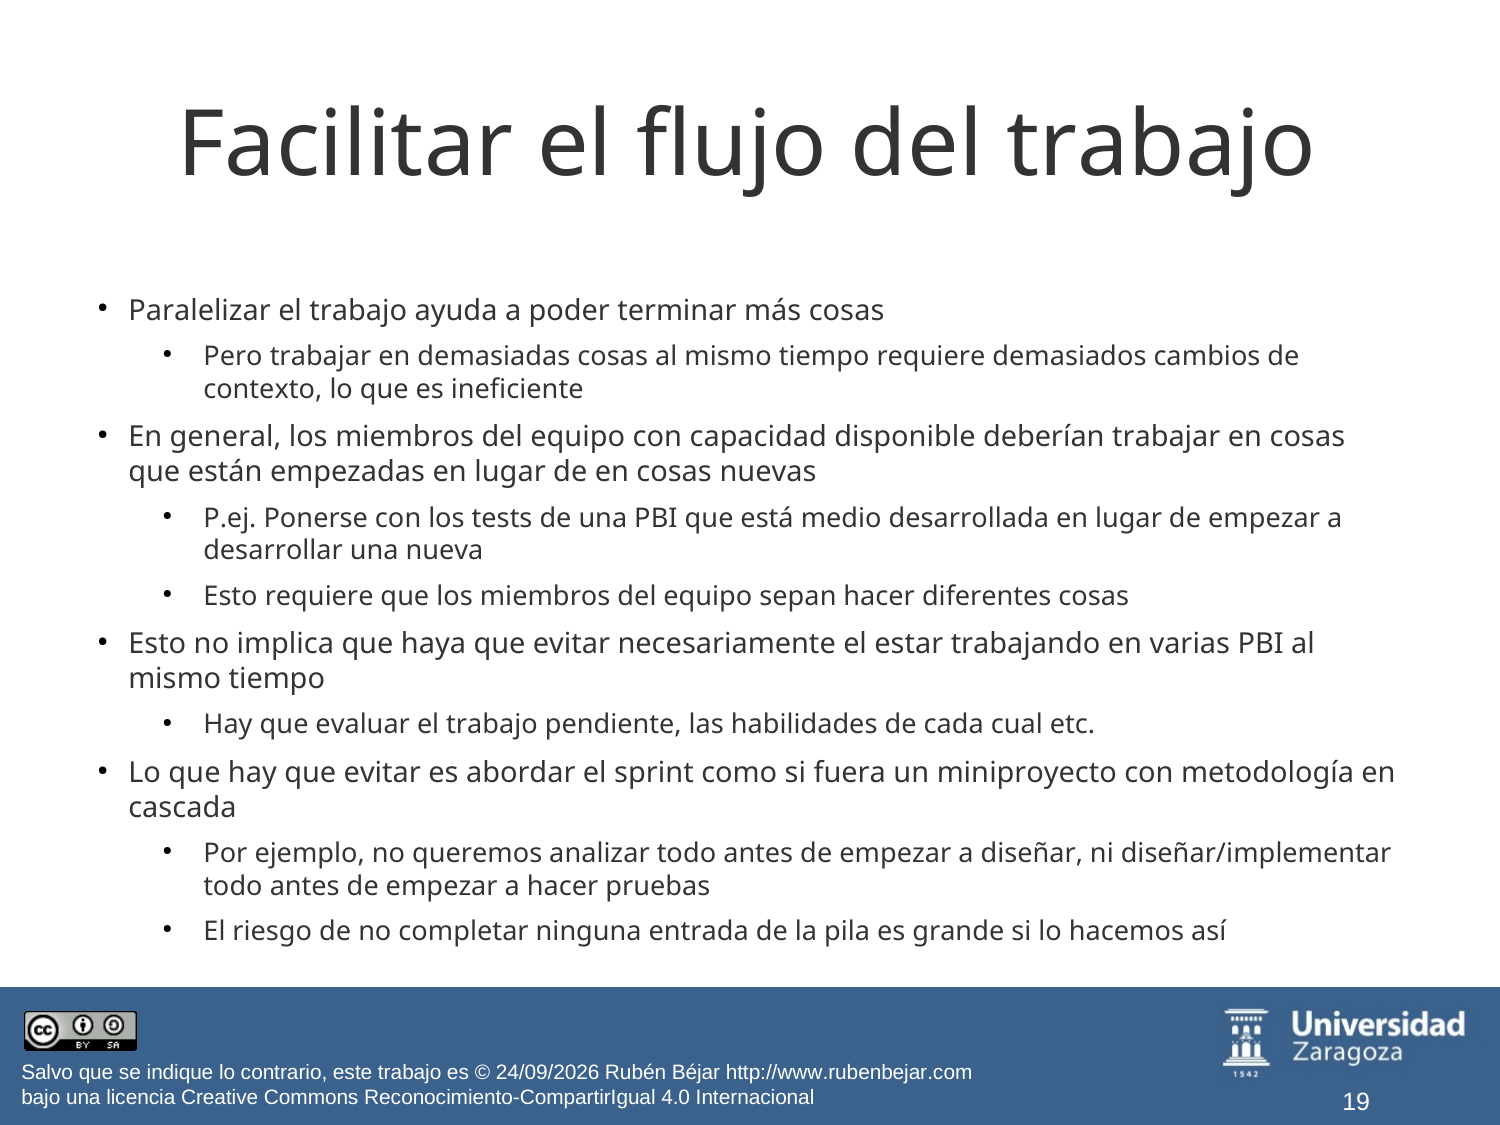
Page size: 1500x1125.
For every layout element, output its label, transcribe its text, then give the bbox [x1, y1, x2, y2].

title Facilitar el flujo del trabajo [74, 21, 1420, 257]
list Paralelizar el trabajo ayuda a poder terminar más cosas Pero trabajar en demasiadas cosas al mismo tiempo requiere demasiados cambios de contexto, lo que es ineficiente En general, los miembros del equipo con capacidad disponible deberían trabajar en cosas que están empezadas en lugar de en cosas nuevas P.ej. Ponerse con los tests de una PBI que está medio desarrollada en lugar de empezar a desarrollar una nueva Esto requiere que los miembros del equipo sepan hacer diferentes cosas Esto no implica que haya que evitar necesariamente el estar trabajando en varias PBI al mismo tiempo Hay que evaluar el trabajo pendiente, las habilidades de cada cual etc. Lo que hay que evitar es abordar el sprint como si fuera un miniproyecto con metodología en cascada Por ejemplo, no queremos analizar todo antes de empezar a diseñar, ni diseñar/implementar todo antes de empezar a hacer pruebas El riesgo de no completar ninguna entrada de la pila es grande si lo hacemos así [82, 283, 1418, 957]
picture [0, 987, 1500, 1125]
